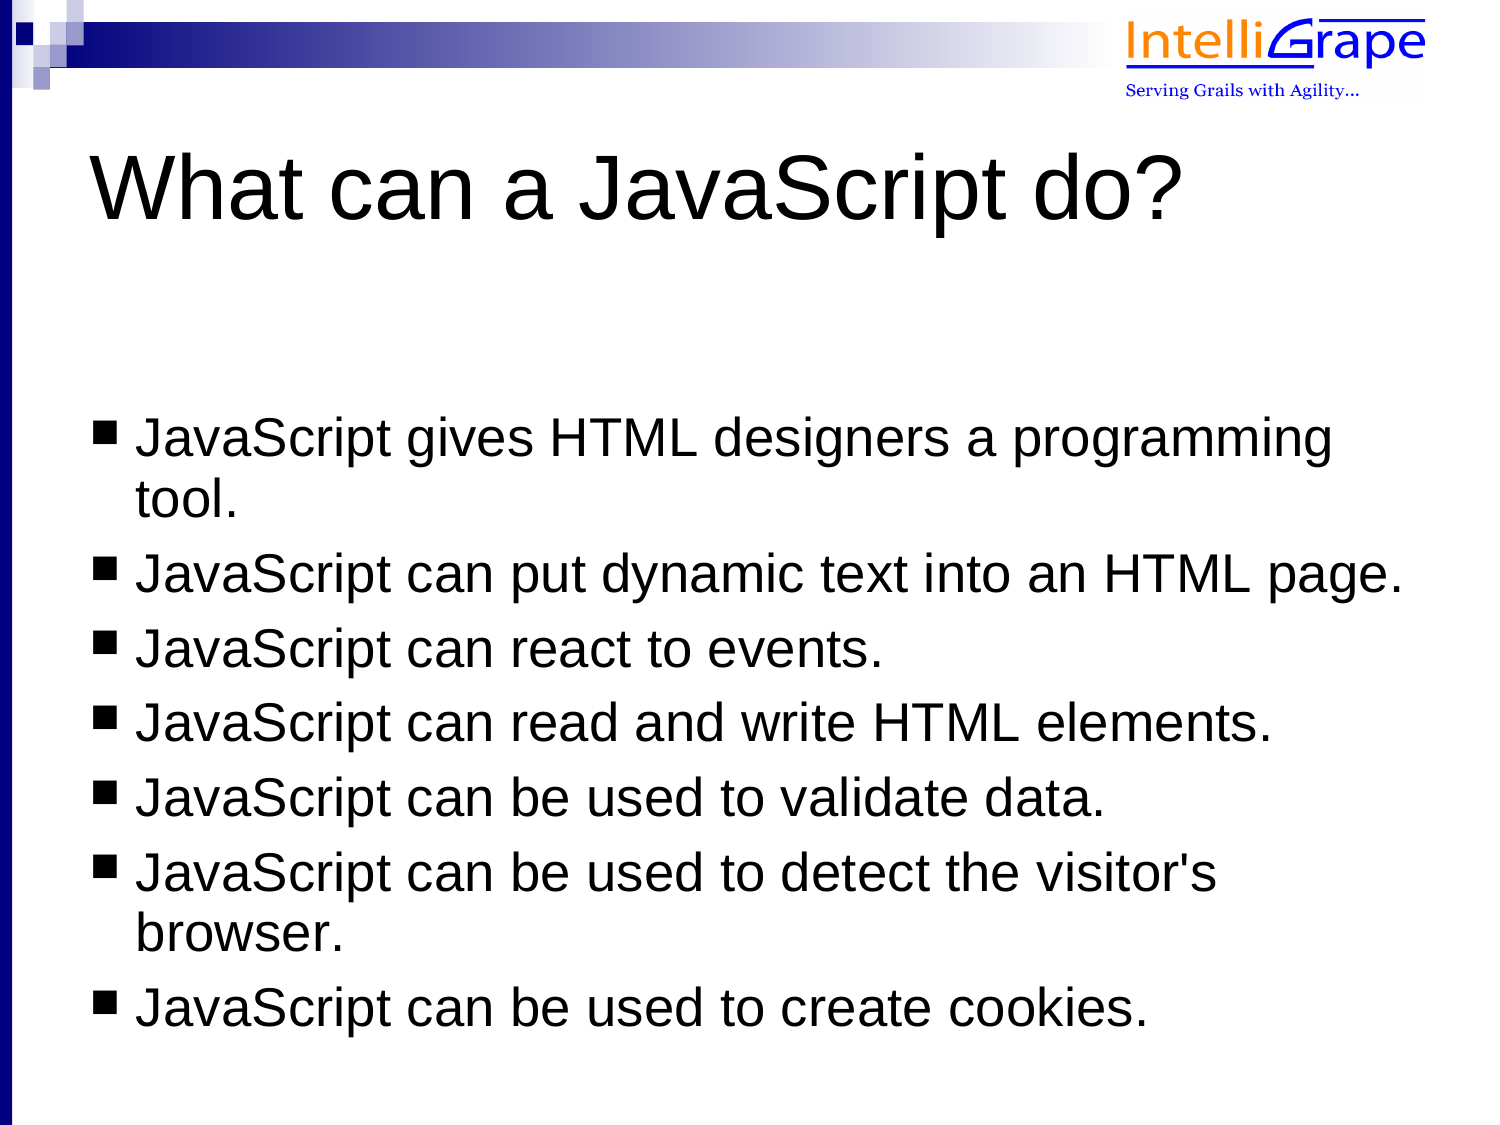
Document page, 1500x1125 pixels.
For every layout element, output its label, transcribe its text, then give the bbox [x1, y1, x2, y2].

picture [1125, 12, 1425, 74]
list JavaScript gives HTML designers a programming tool. JavaScript can put dynamic text into an HTML page. JavaScript can react to events. JavaScript can read and write HTML elements. JavaScript can be used to validate data. JavaScript can be used to detect the visitor's browser. JavaScript can be used to create cookies. [75, 324, 1426, 1068]
title What can a JavaScript do? [75, 74, 1426, 301]
